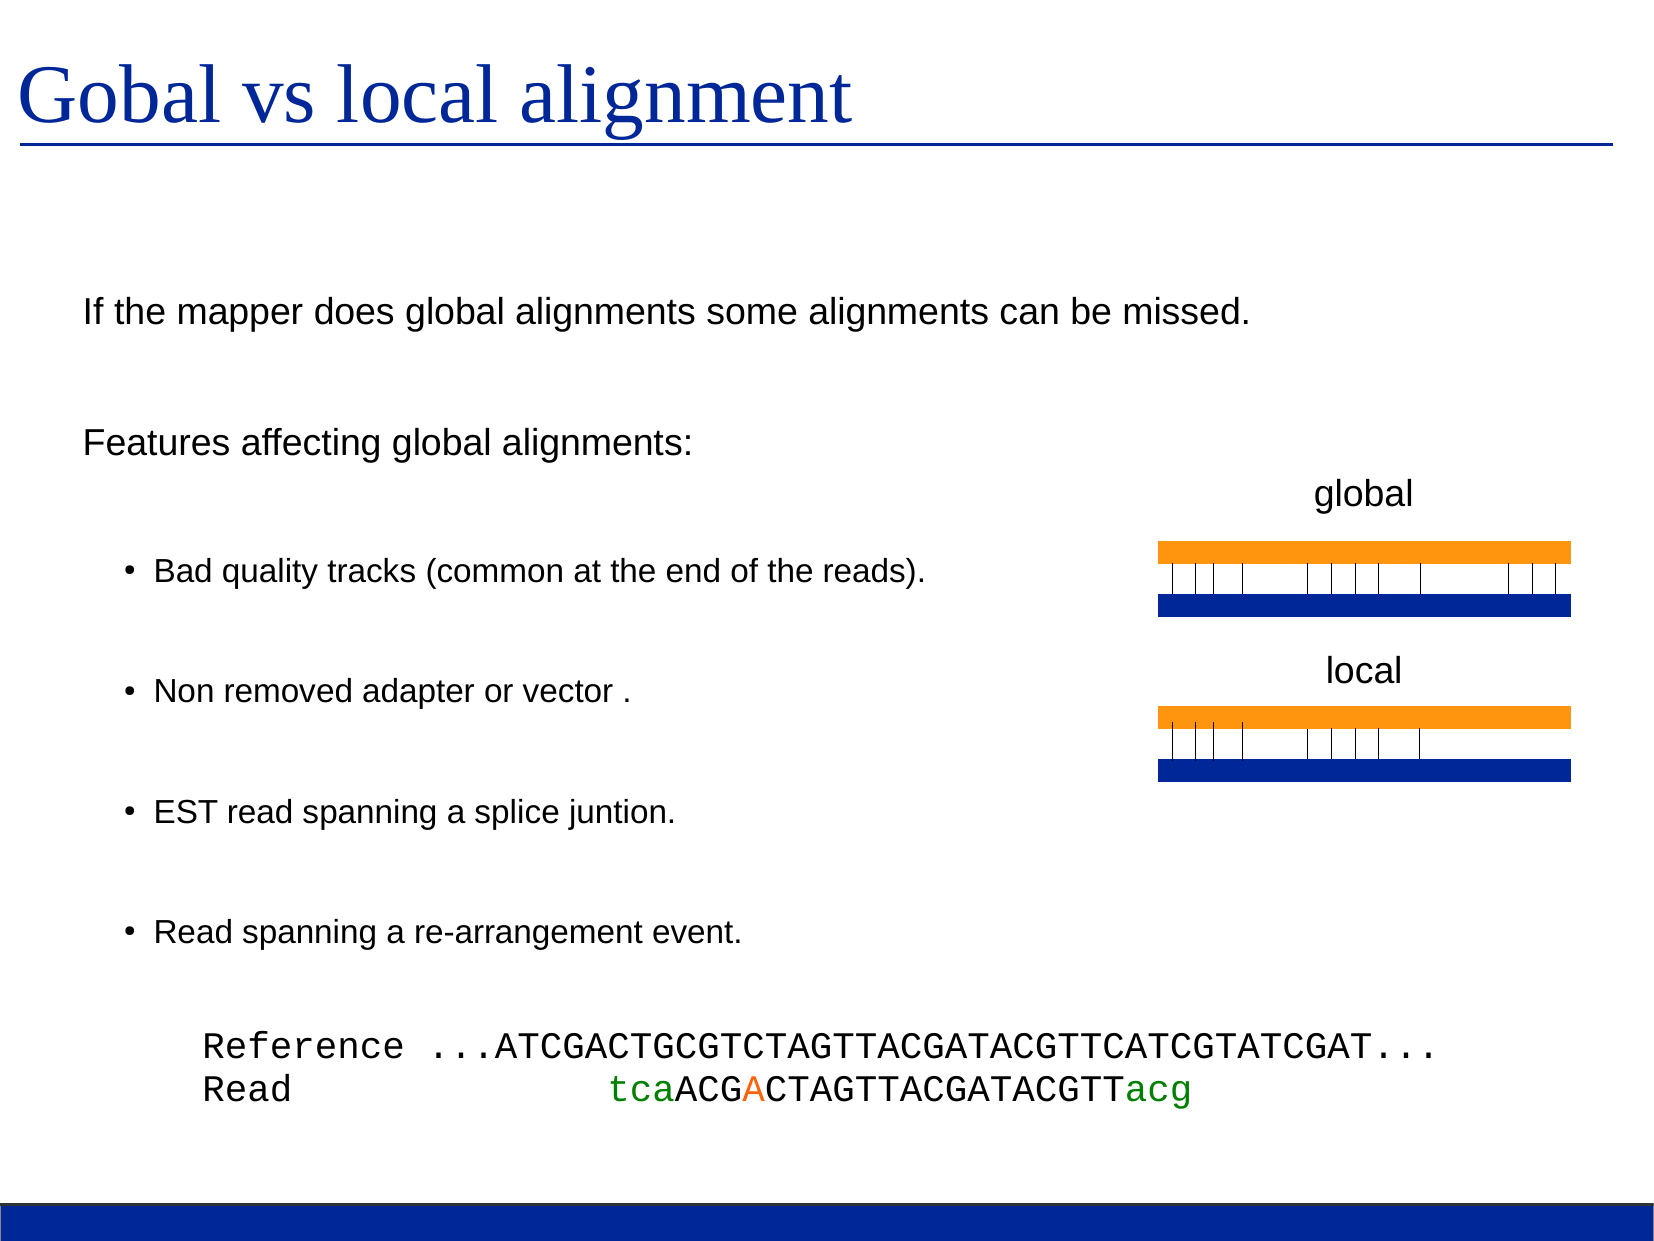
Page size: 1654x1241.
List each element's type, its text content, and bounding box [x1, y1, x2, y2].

title Gobal vs local alignment [17, 0, 1589, 198]
text_box global [1299, 464, 1429, 522]
text_box [1158, 594, 1571, 617]
text_box [1158, 541, 1571, 564]
text_box Reference ...ATCGACTGCGTCTAGTTACGATACGTTCATCGTATCGAT... Read tcaACGACTAGTTACGATACGTTacg [187, 1020, 1455, 1164]
list If the mapper does global alignments some alignments can be missed. Features affecting global alignments: Bad quality tracks (common at the end of the reads). Non removed adapter or vector . EST read spanning a splice juntion. Read spanning a re-arrangement event. [82, 290, 1571, 1109]
text_box local [1311, 641, 1418, 699]
text_box [1158, 706, 1571, 729]
text_box [1158, 759, 1571, 782]
